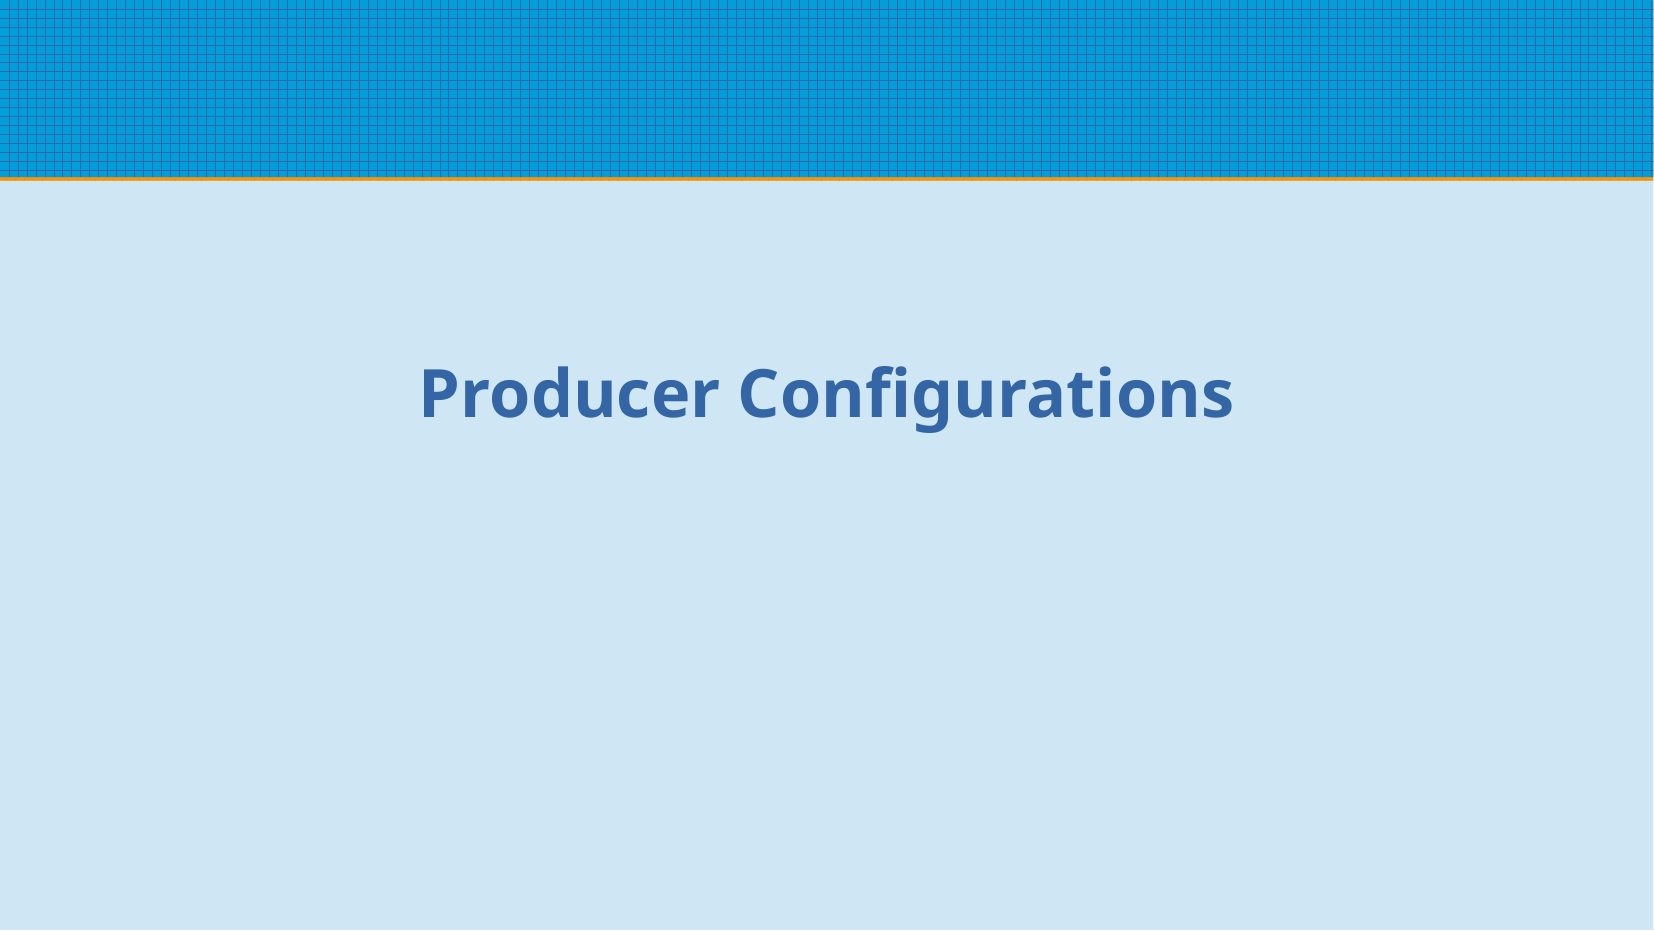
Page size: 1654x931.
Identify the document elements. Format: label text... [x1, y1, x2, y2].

subtitle Producer Configurations [88, 14, 1565, 768]
